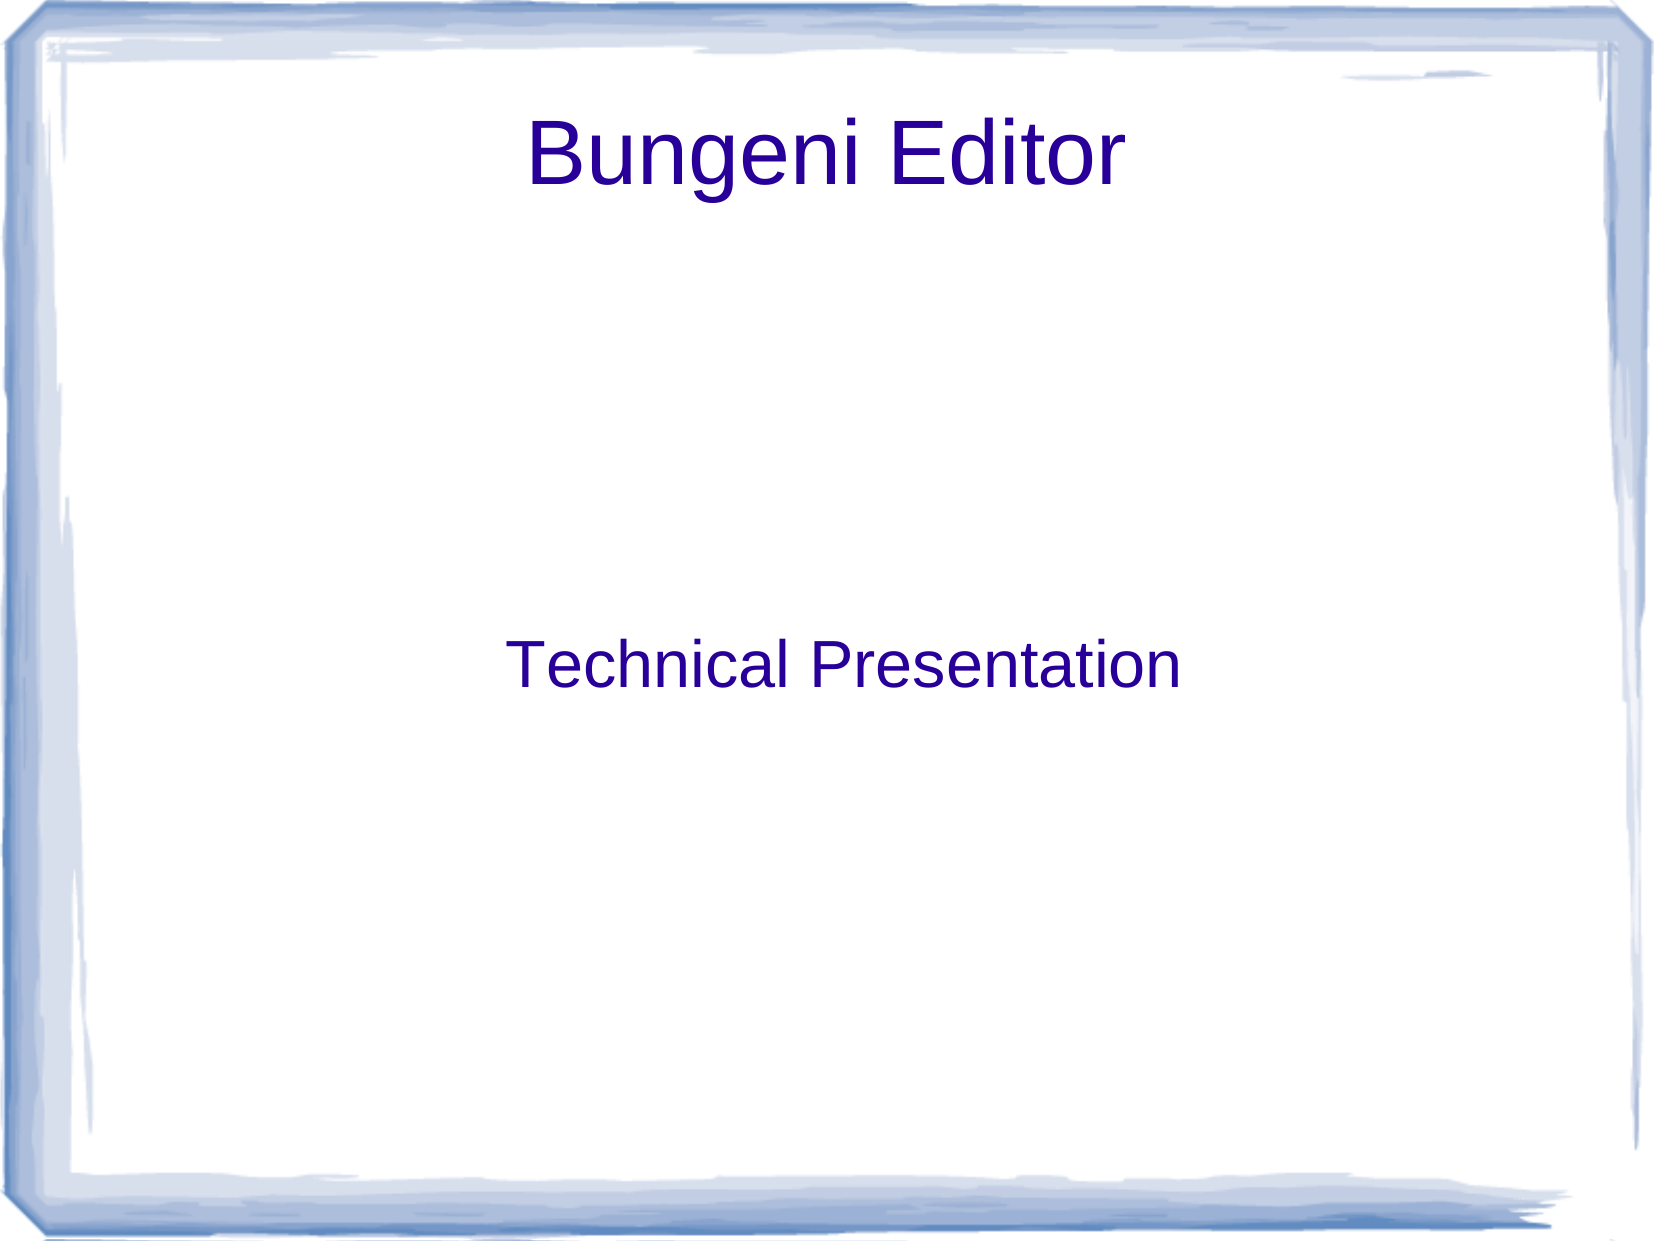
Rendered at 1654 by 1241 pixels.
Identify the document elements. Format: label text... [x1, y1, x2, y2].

picture [0, 0, 1654, 1241]
subtitle Technical Presentation [118, 324, 1571, 1004]
title Bungeni Editor [82, 49, 1571, 257]
